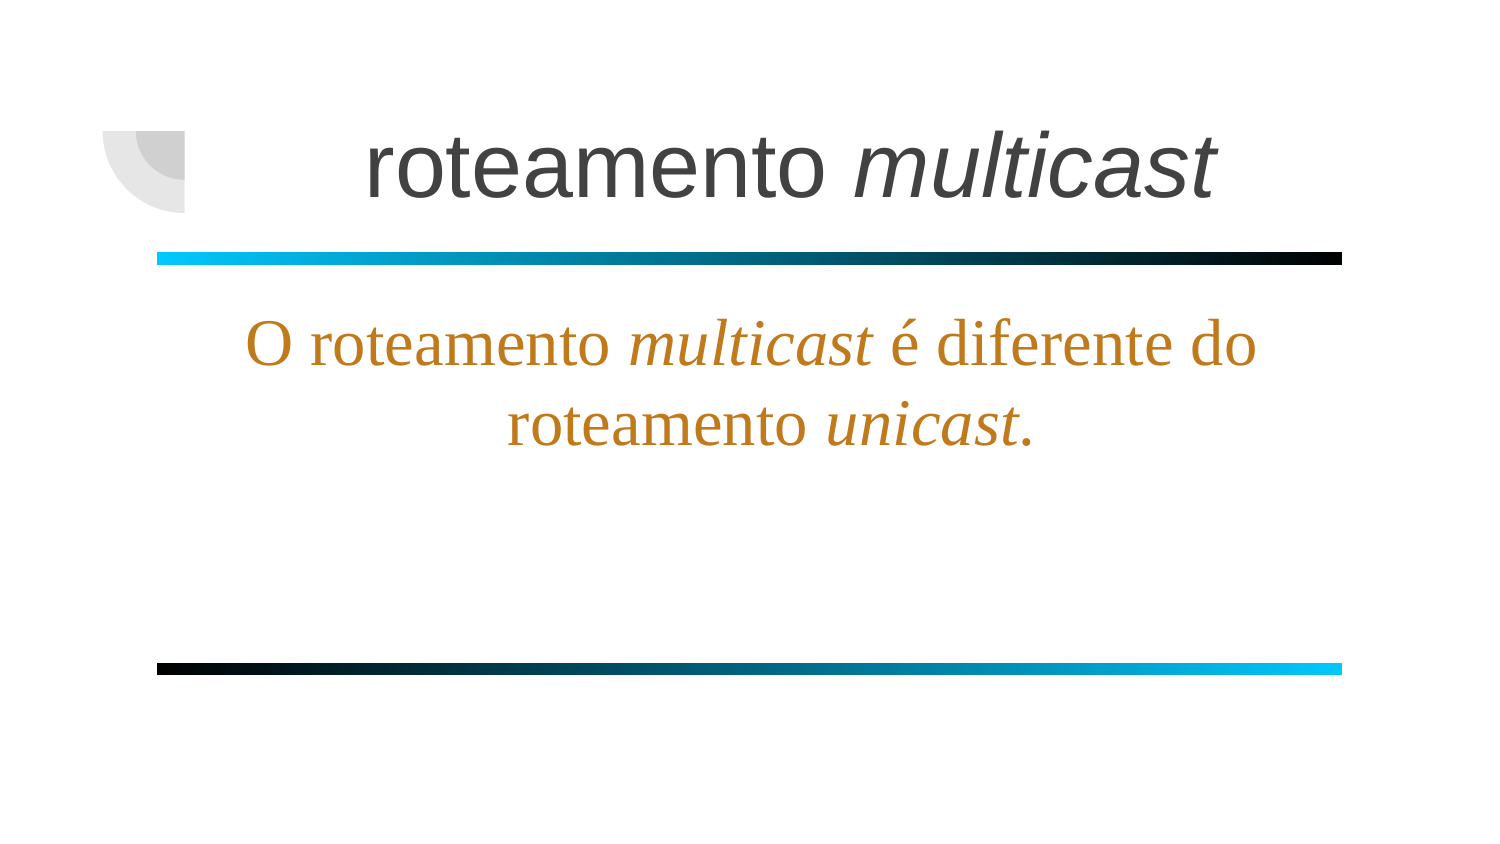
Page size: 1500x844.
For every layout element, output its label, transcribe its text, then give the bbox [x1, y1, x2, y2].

text_box [157, 663, 1342, 675]
title roteamento multicast [213, 98, 1368, 263]
list O roteamento multicast é diferente do roteamento unicast. [75, 291, 1429, 650]
text_box [157, 252, 1342, 265]
